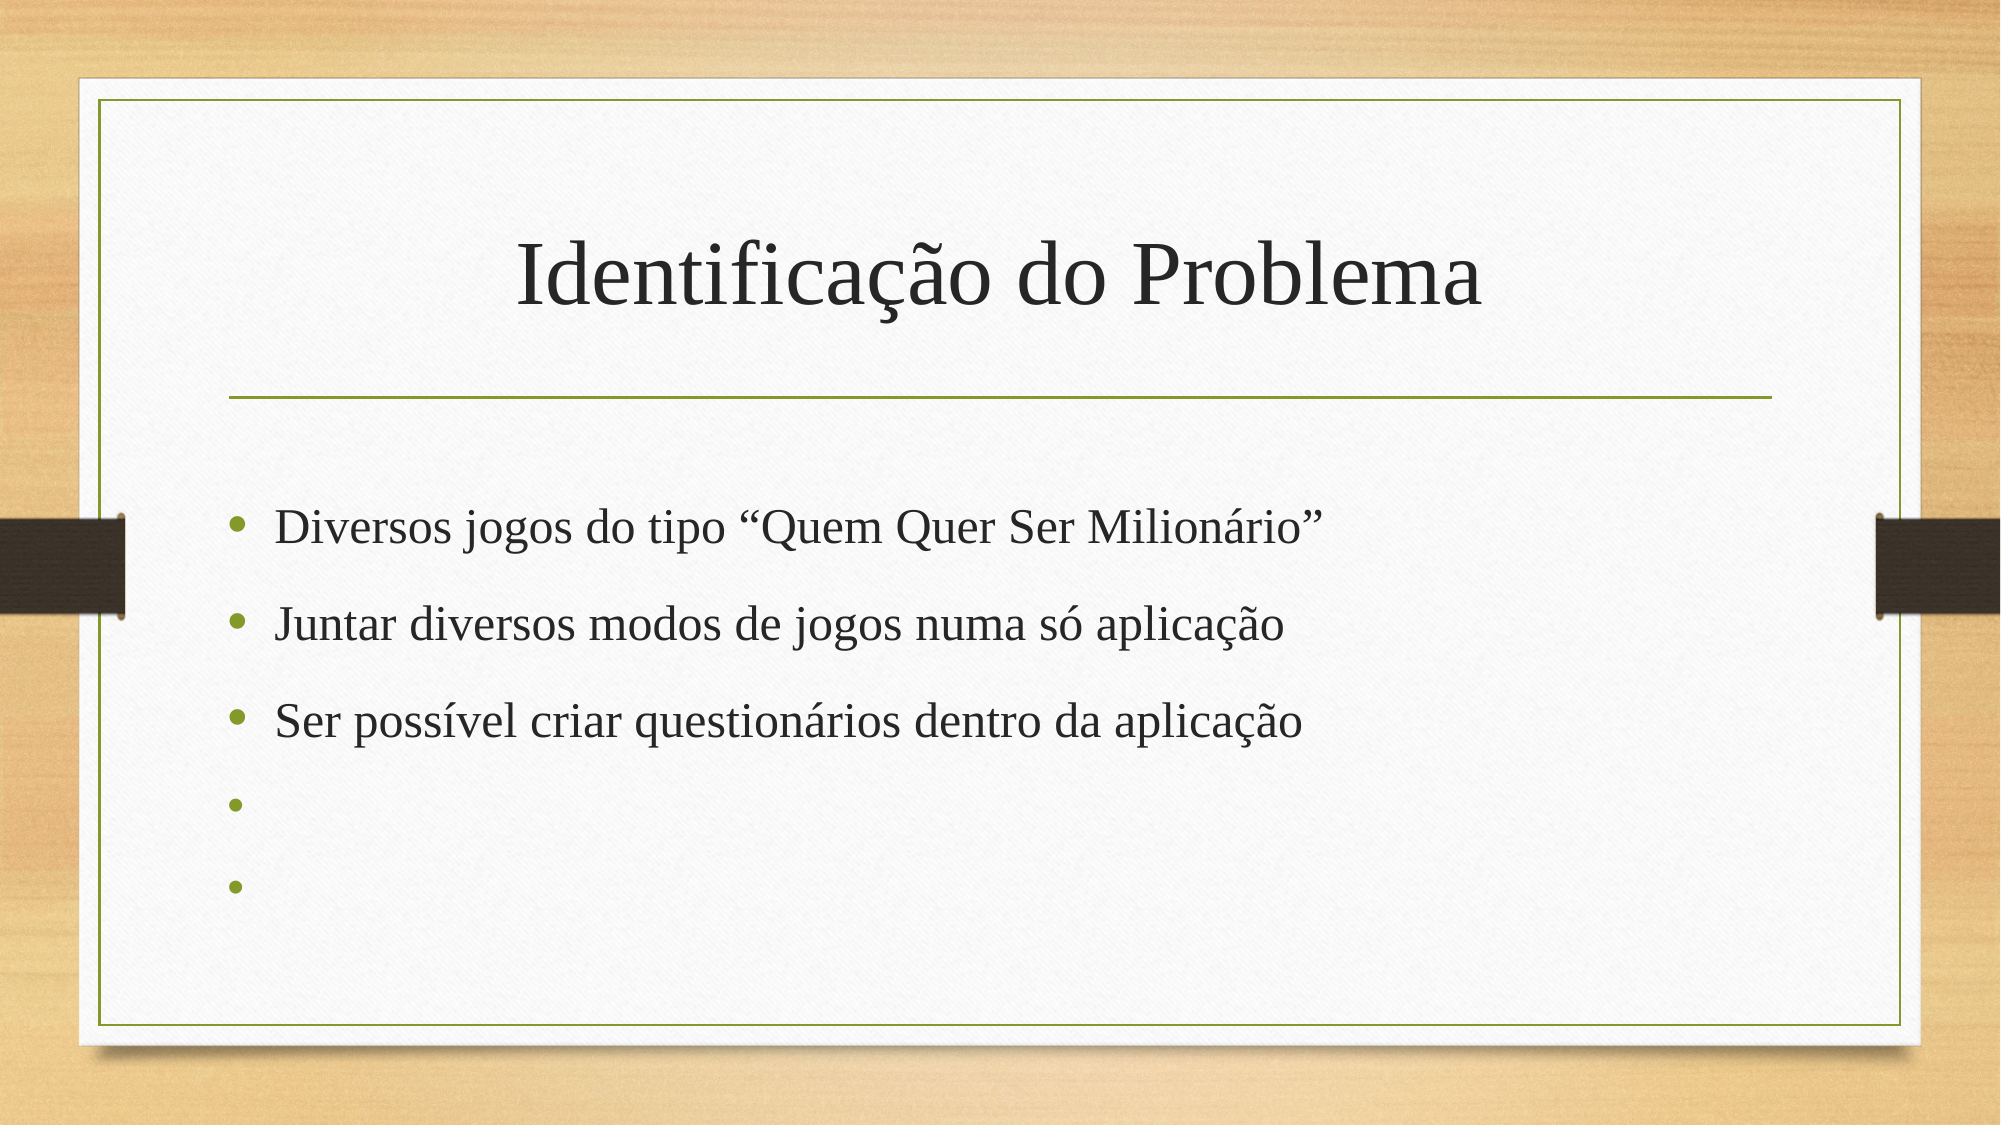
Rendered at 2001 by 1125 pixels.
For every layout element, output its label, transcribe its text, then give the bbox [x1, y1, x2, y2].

list Diversos jogos do tipo “Quem Quer Ser Milionário” Juntar diversos modos de jogos numa só aplicação Ser possível criar questionários dentro da aplicação [212, 462, 1344, 919]
title Identificação do Problema [212, 161, 1788, 376]
